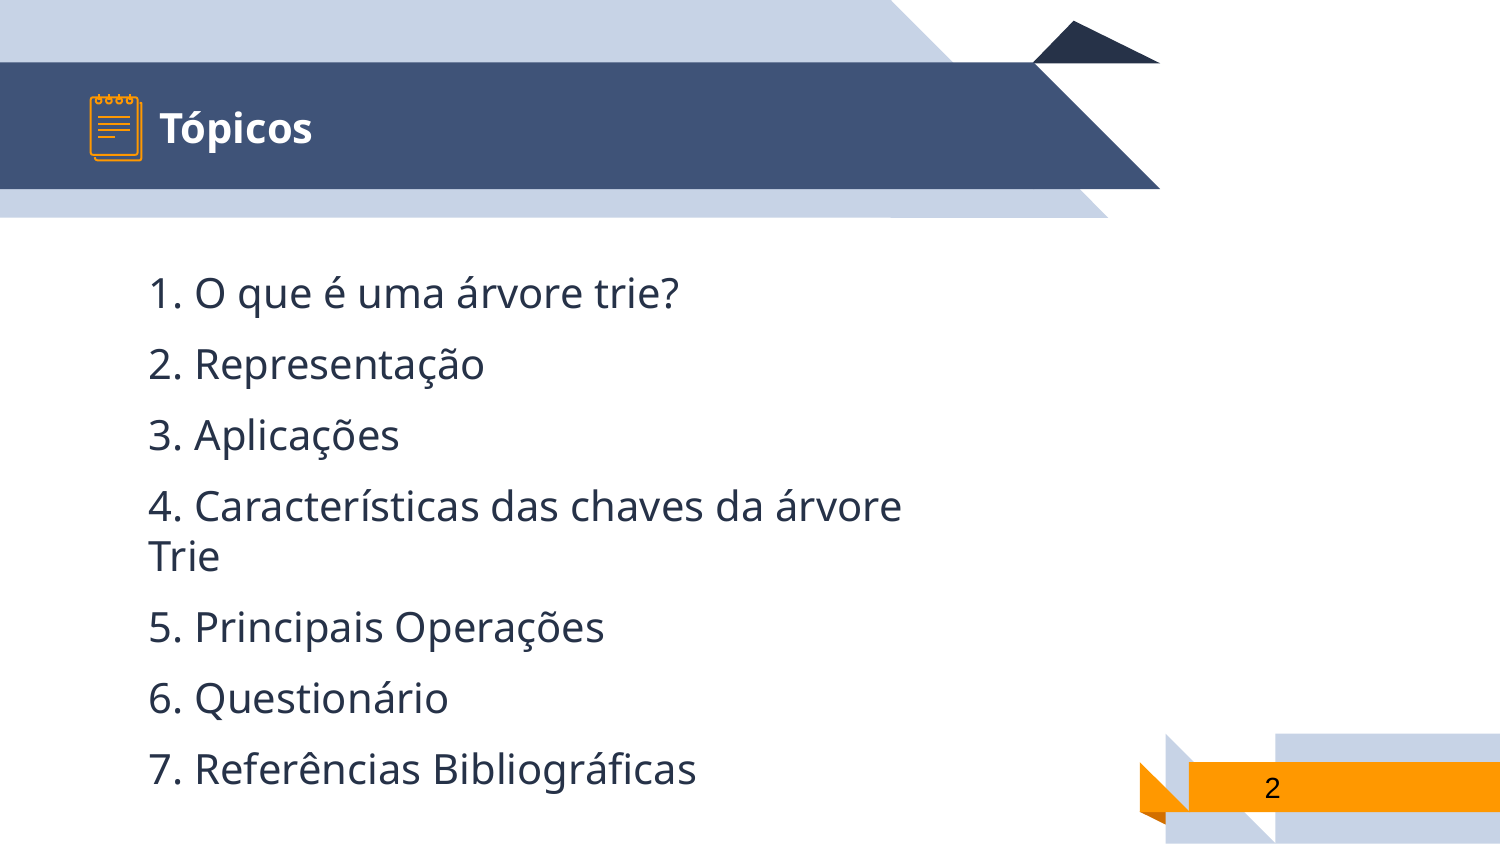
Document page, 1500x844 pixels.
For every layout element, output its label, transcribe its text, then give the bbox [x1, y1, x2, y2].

title Tópicos [133, 104, 140, 159]
slide_number <number> [1249, 760, 1494, 813]
list 1. O que é uma árvore trie? 2. Representação 3. Aplicações 4. Características das chaves da árvore Trie 5. Principais Operações 6. Questionário 7. Referências Bibliográficas [133, 252, 947, 700]
title Tópicos [133, 64, 997, 190]
